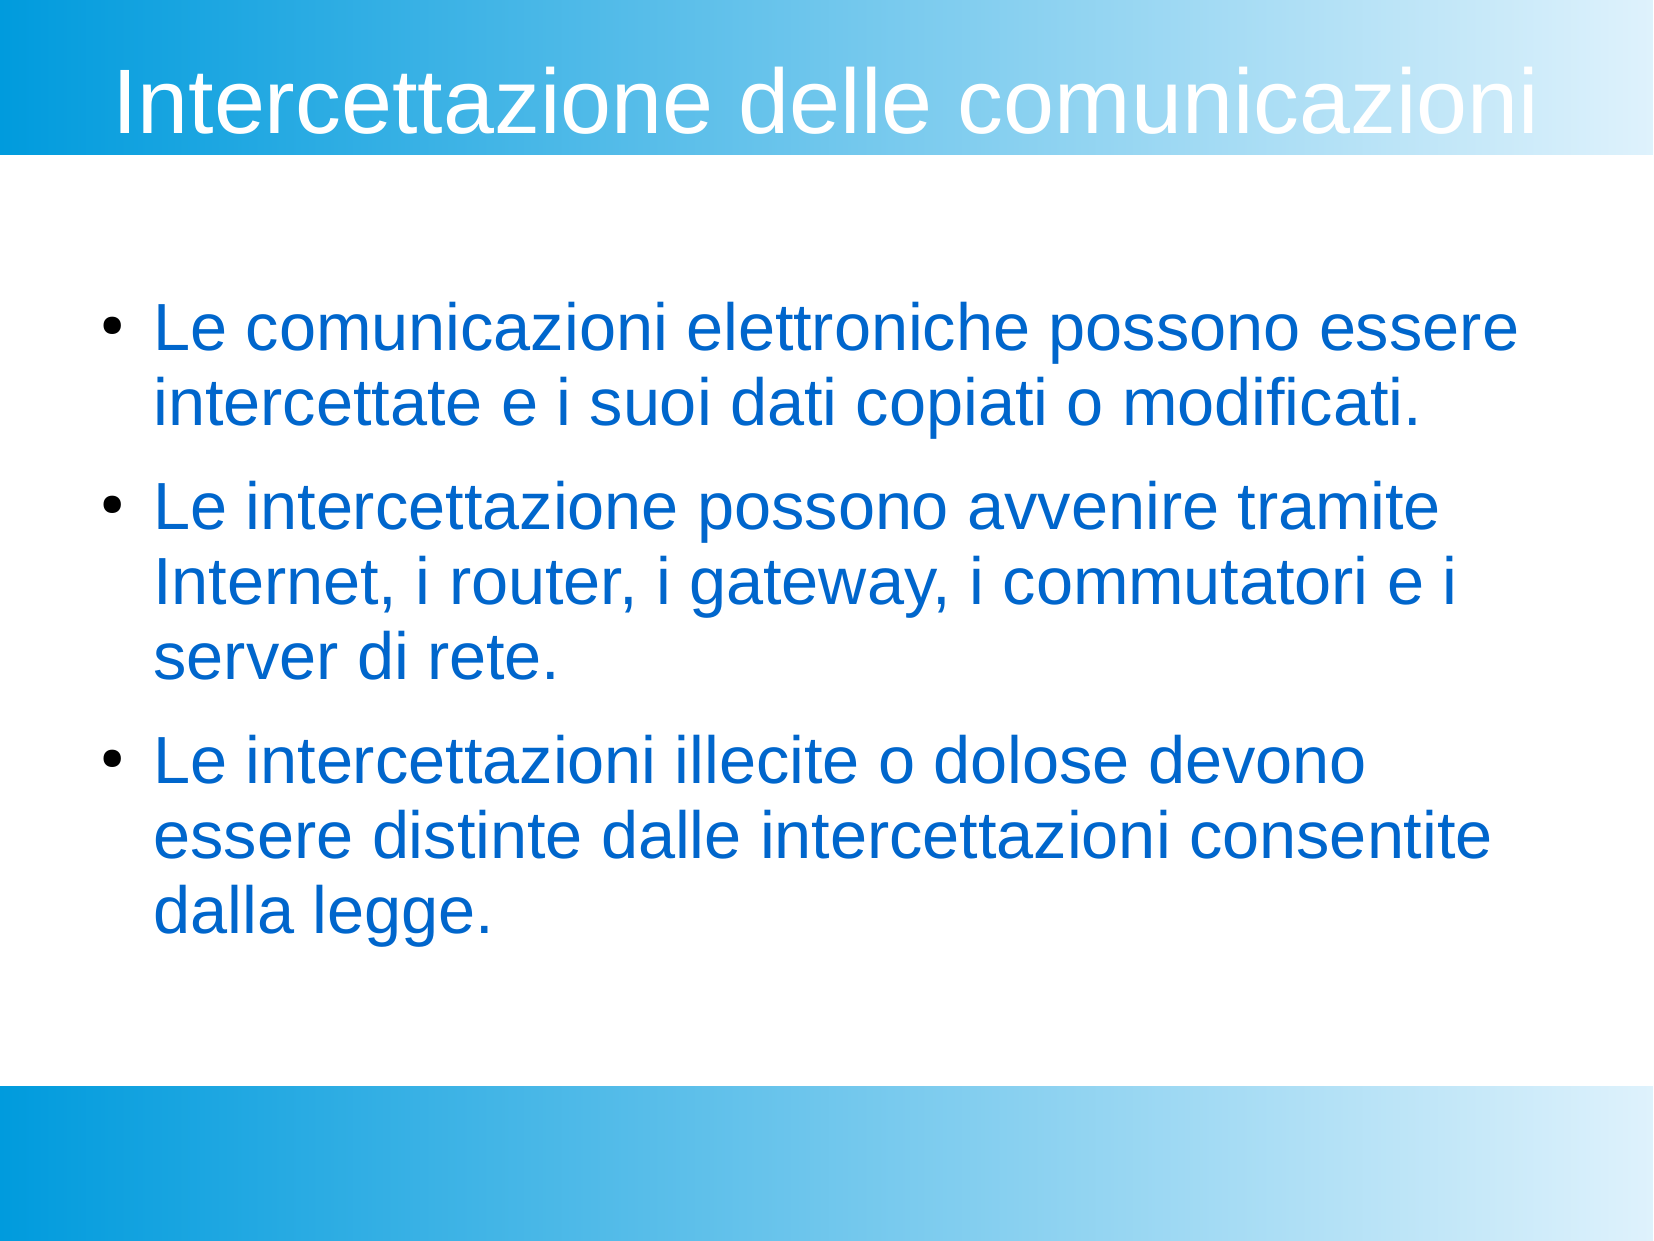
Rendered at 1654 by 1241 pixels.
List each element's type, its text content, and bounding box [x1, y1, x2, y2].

title Intercettazione delle comunicazioni [82, 49, 1571, 155]
list Le comunicazioni elettroniche possono essere intercettate e i suoi dati copiati o modificati. Le intercettazione possono avvenire tramite Internet, i router, i gateway, i commutatori e i server di rete. Le intercettazioni illecite o dolose devono essere distinte dalle intercettazioni consentite dalla legge. [82, 290, 1571, 1010]
